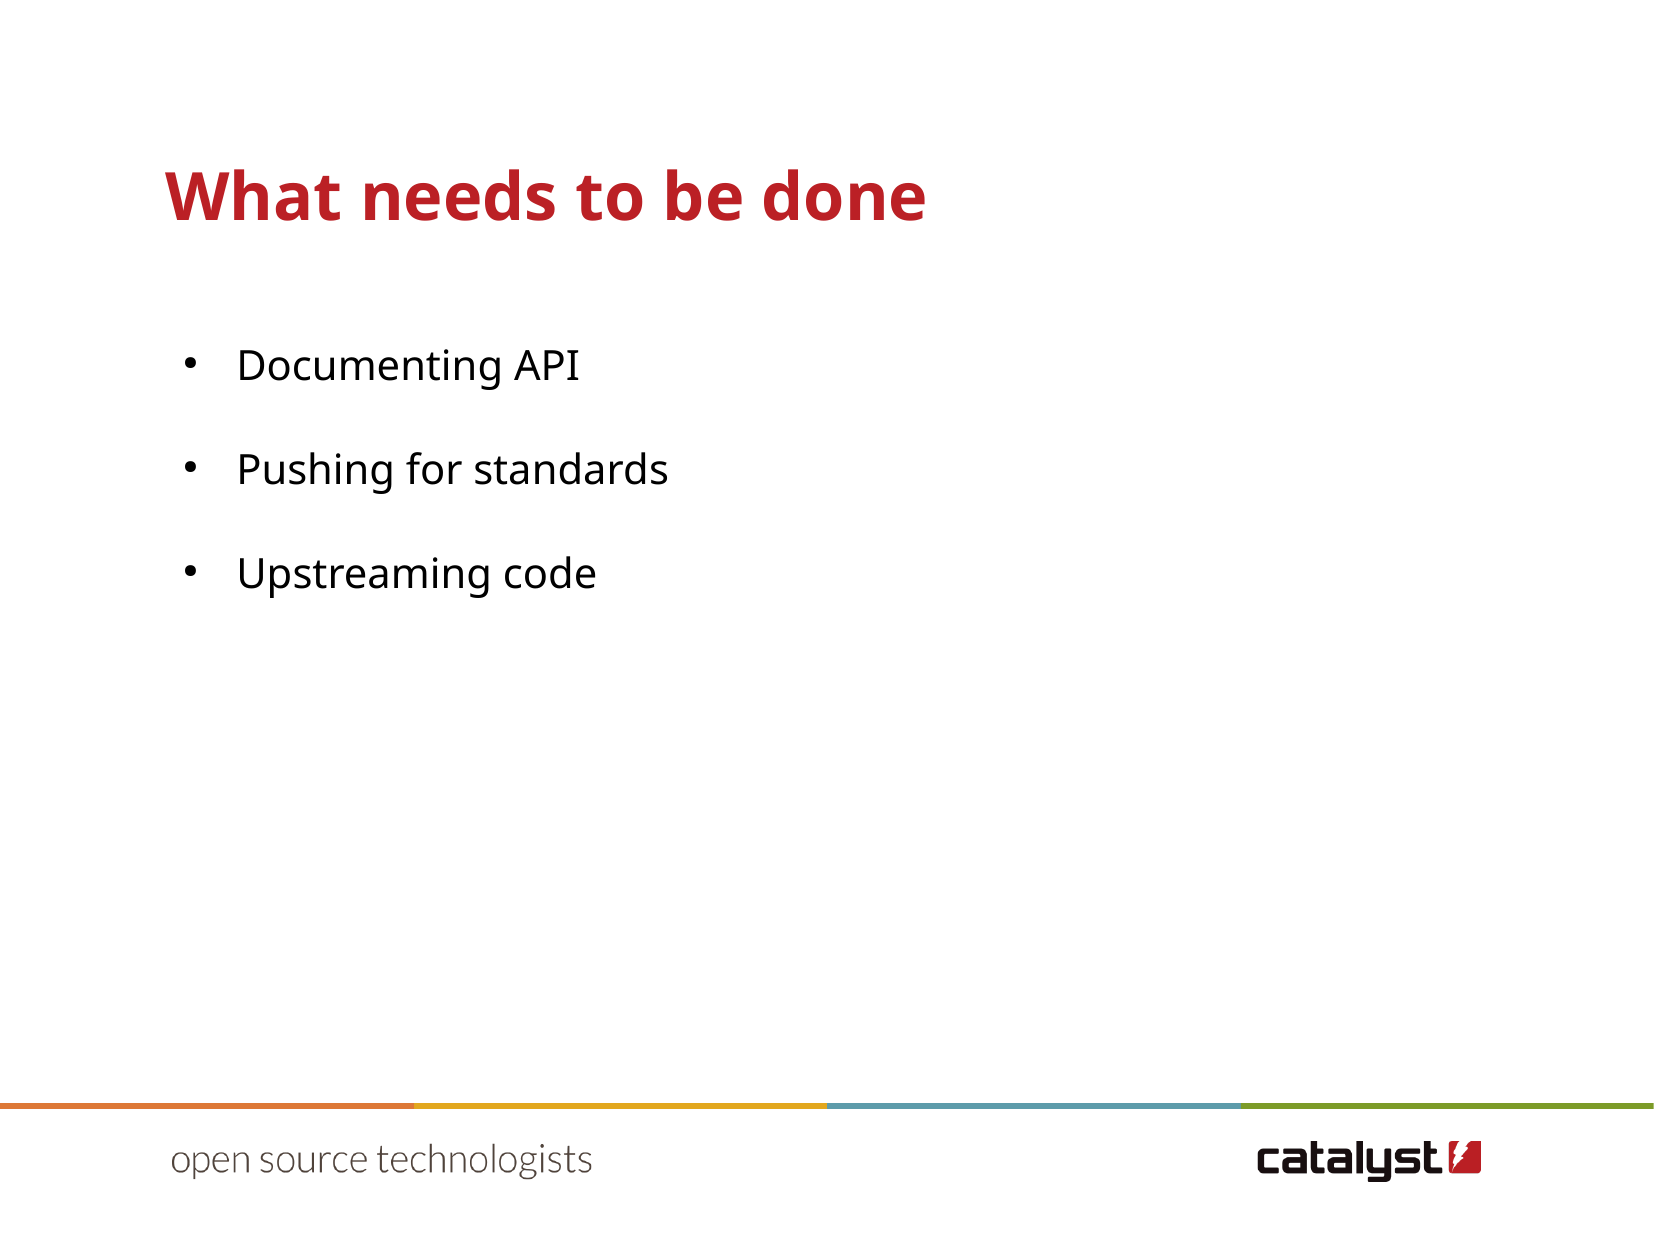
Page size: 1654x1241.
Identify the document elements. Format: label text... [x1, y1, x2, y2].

picture [0, 1103, 1654, 1182]
list Documenting API Pushing for standards Upstreaming code [165, 307, 1489, 1027]
title What needs to be done [165, 90, 1489, 298]
